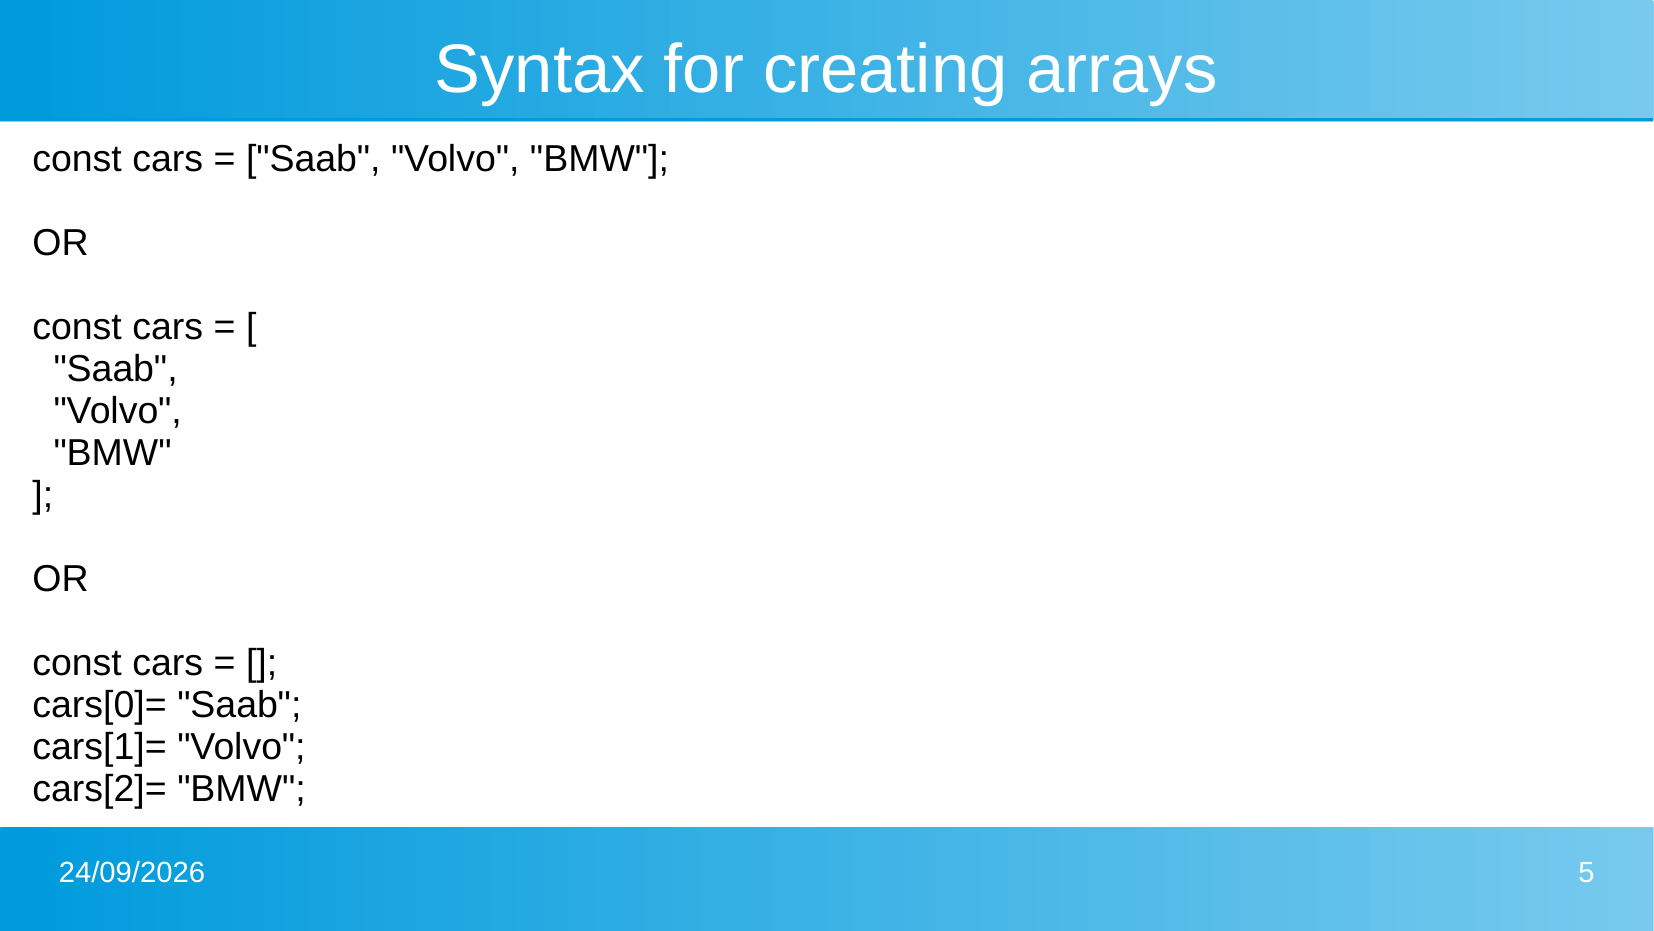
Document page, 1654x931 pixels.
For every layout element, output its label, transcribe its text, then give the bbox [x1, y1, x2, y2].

text_box const cars = ["Saab", "Volvo", "BMW"]; OR const cars = [ "Saab", "Volvo", "BMW" ]; OR const cars = []; cars[0]= "Saab"; cars[1]= "Volvo"; cars[2]= "BMW"; [17, 129, 1495, 817]
title Syntax for creating arrays [59, 29, 1595, 108]
